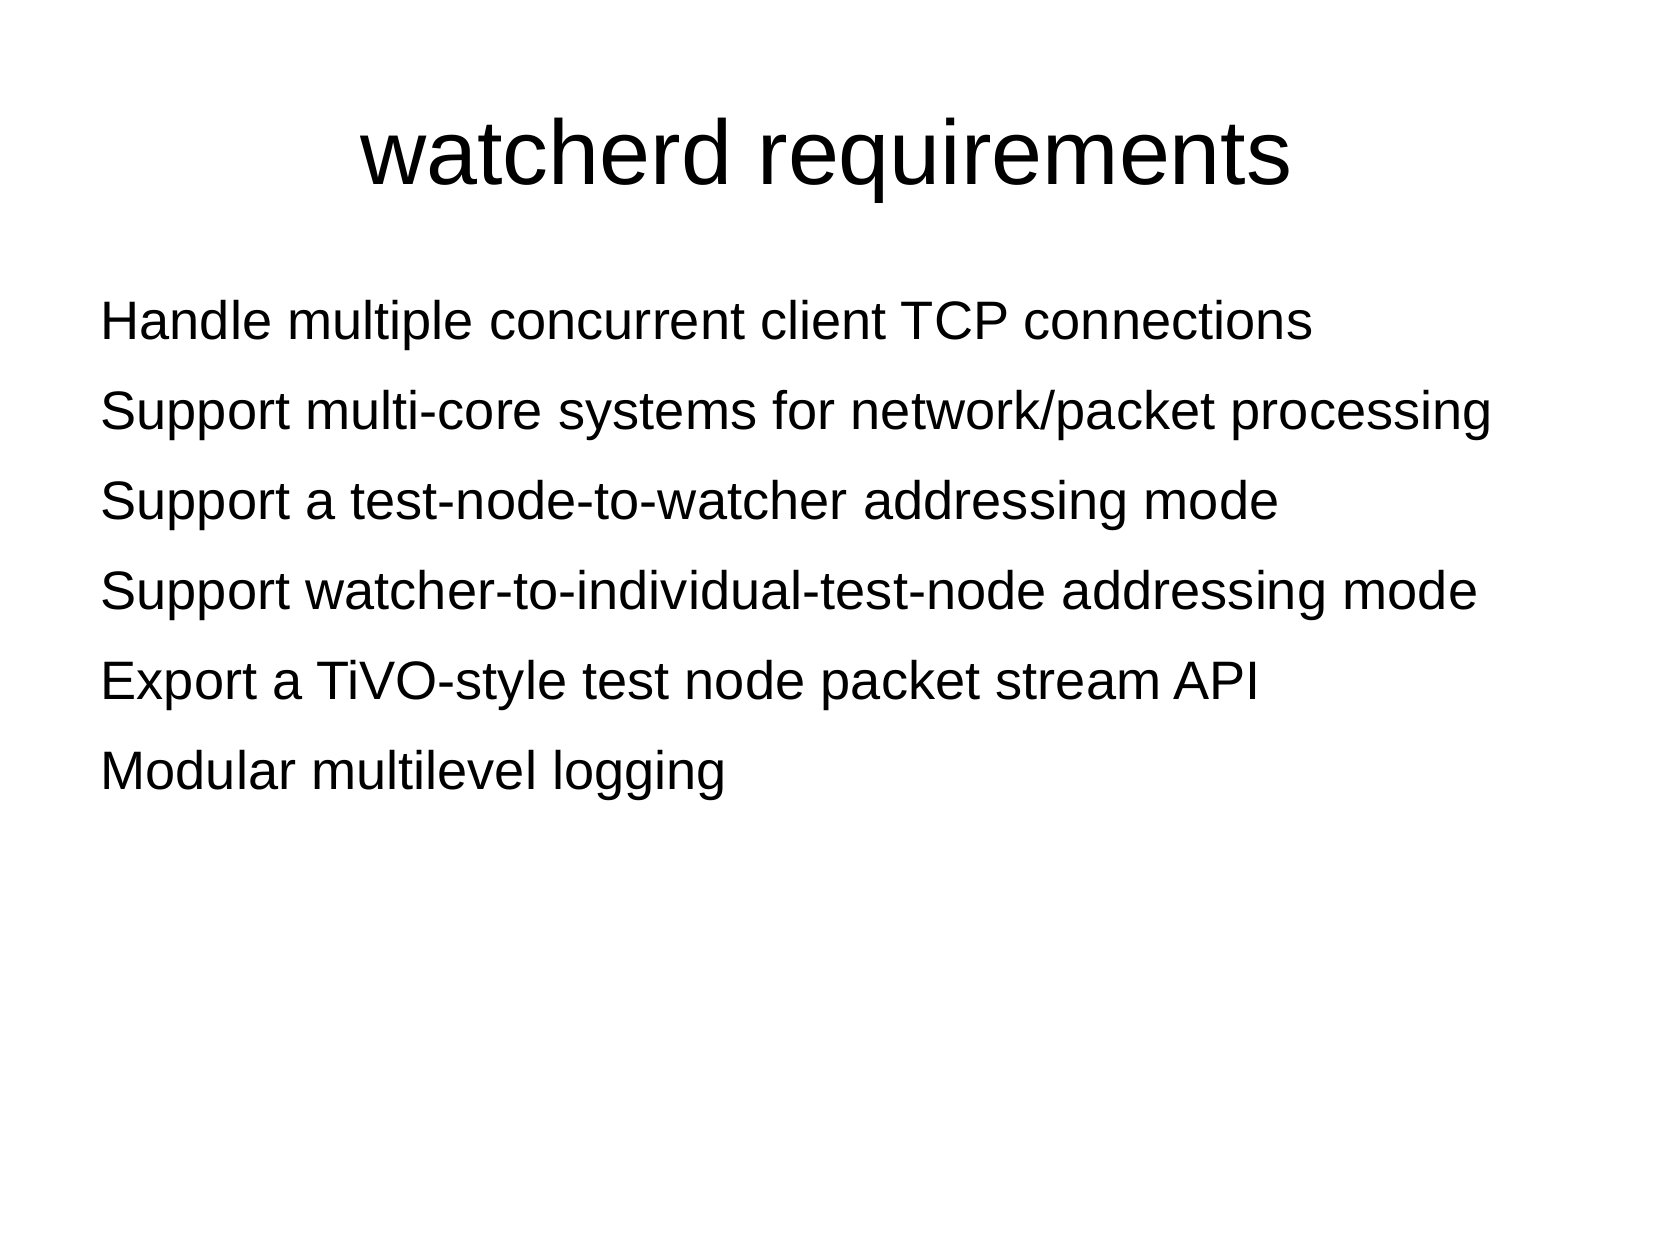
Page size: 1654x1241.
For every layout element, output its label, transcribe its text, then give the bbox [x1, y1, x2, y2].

list Handle multiple concurrent client TCP connections Support multi-core systems for network/packet processing Support a test-node-to-watcher addressing mode Support watcher-to-individual-test-node addressing mode Export a TiVO-style test node packet stream API Modular multilevel logging [82, 290, 1571, 1094]
title watcherd requirements [82, 56, 1571, 250]
